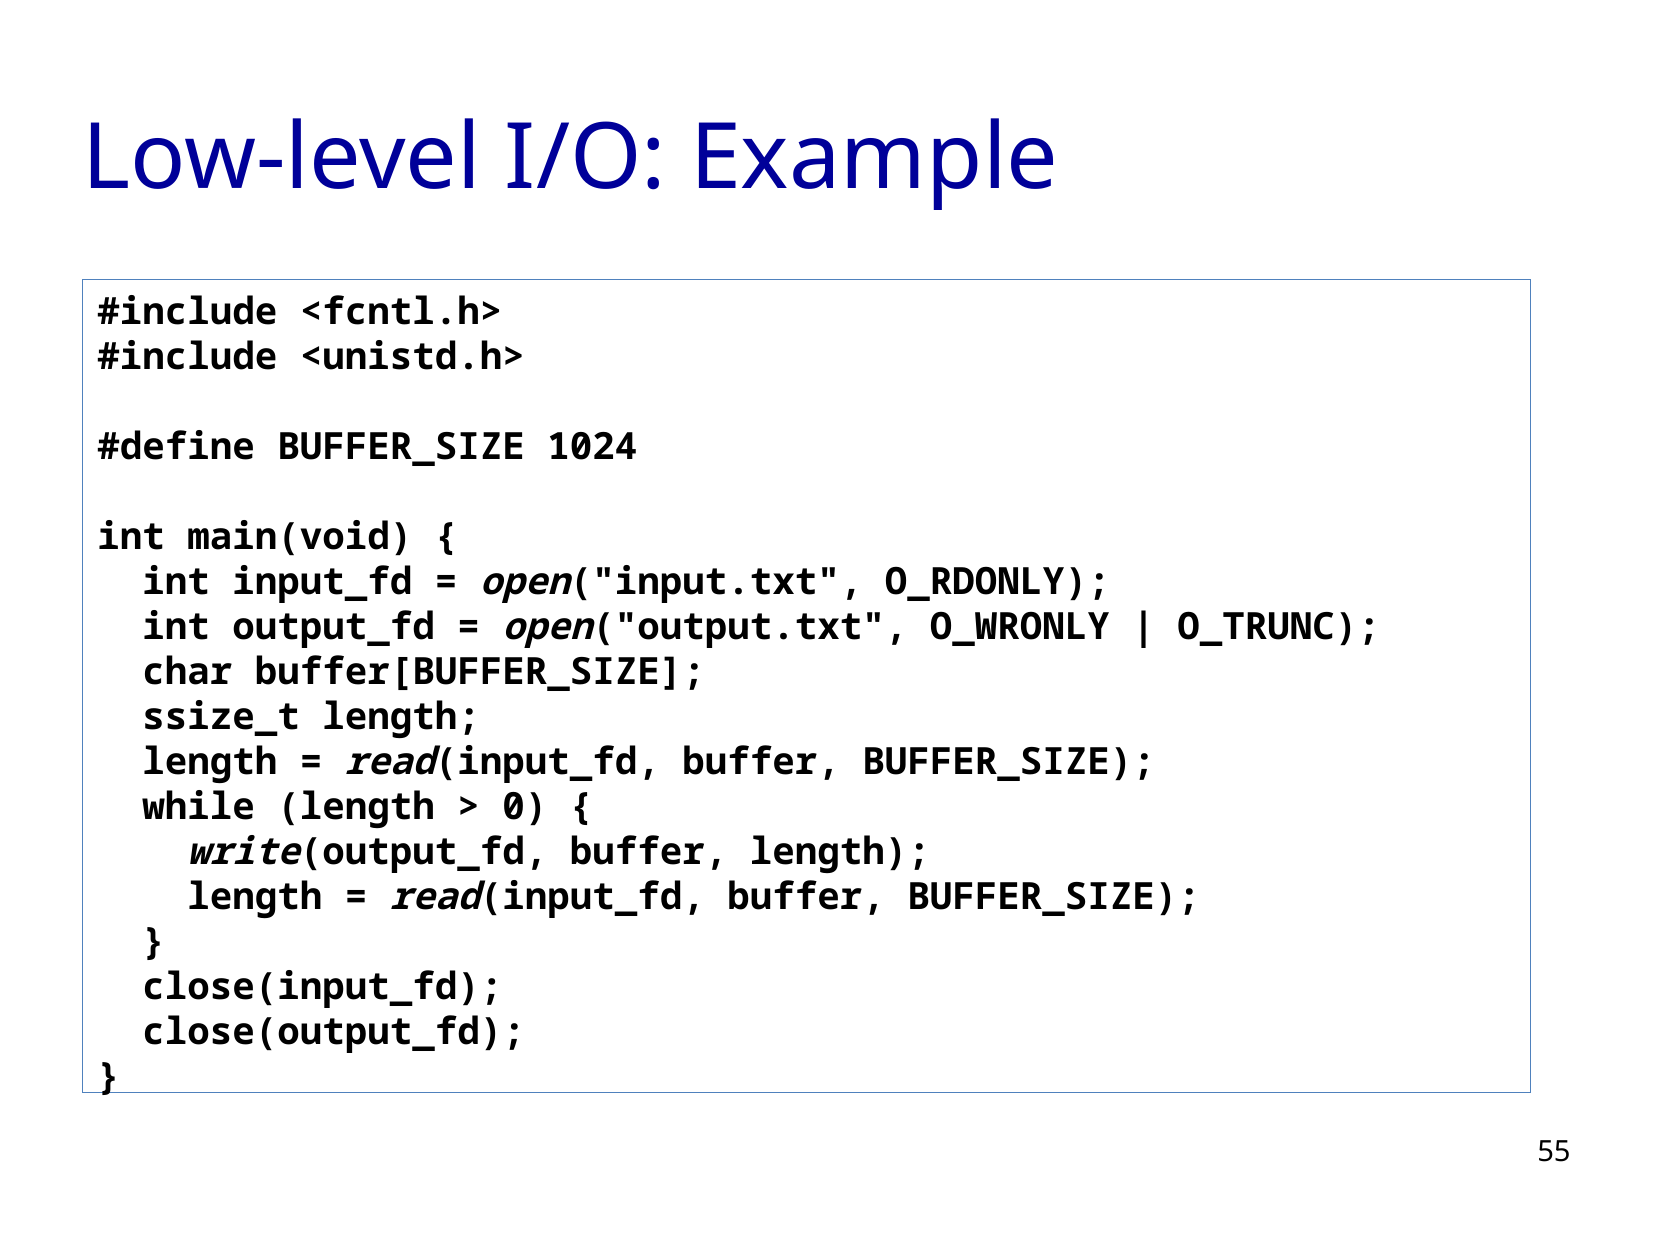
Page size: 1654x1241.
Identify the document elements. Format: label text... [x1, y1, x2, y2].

title Low-level I/O: Example [82, 49, 1571, 257]
text_box #include <fcntl.h> #include <unistd.h> #define BUFFER_SIZE 1024 int main(void) { int input_fd = open("input.txt", O_RDONLY); int output_fd = open("output.txt", O_WRONLY | O_TRUNC); char buffer[BUFFER_SIZE]; ssize_t length; length = read(input_fd, buffer, BUFFER_SIZE); while (length > 0) { write(output_fd, buffer, length); length = read(input_fd, buffer, BUFFER_SIZE); } close(input_fd); close(output_fd); } [82, 279, 1531, 1093]
